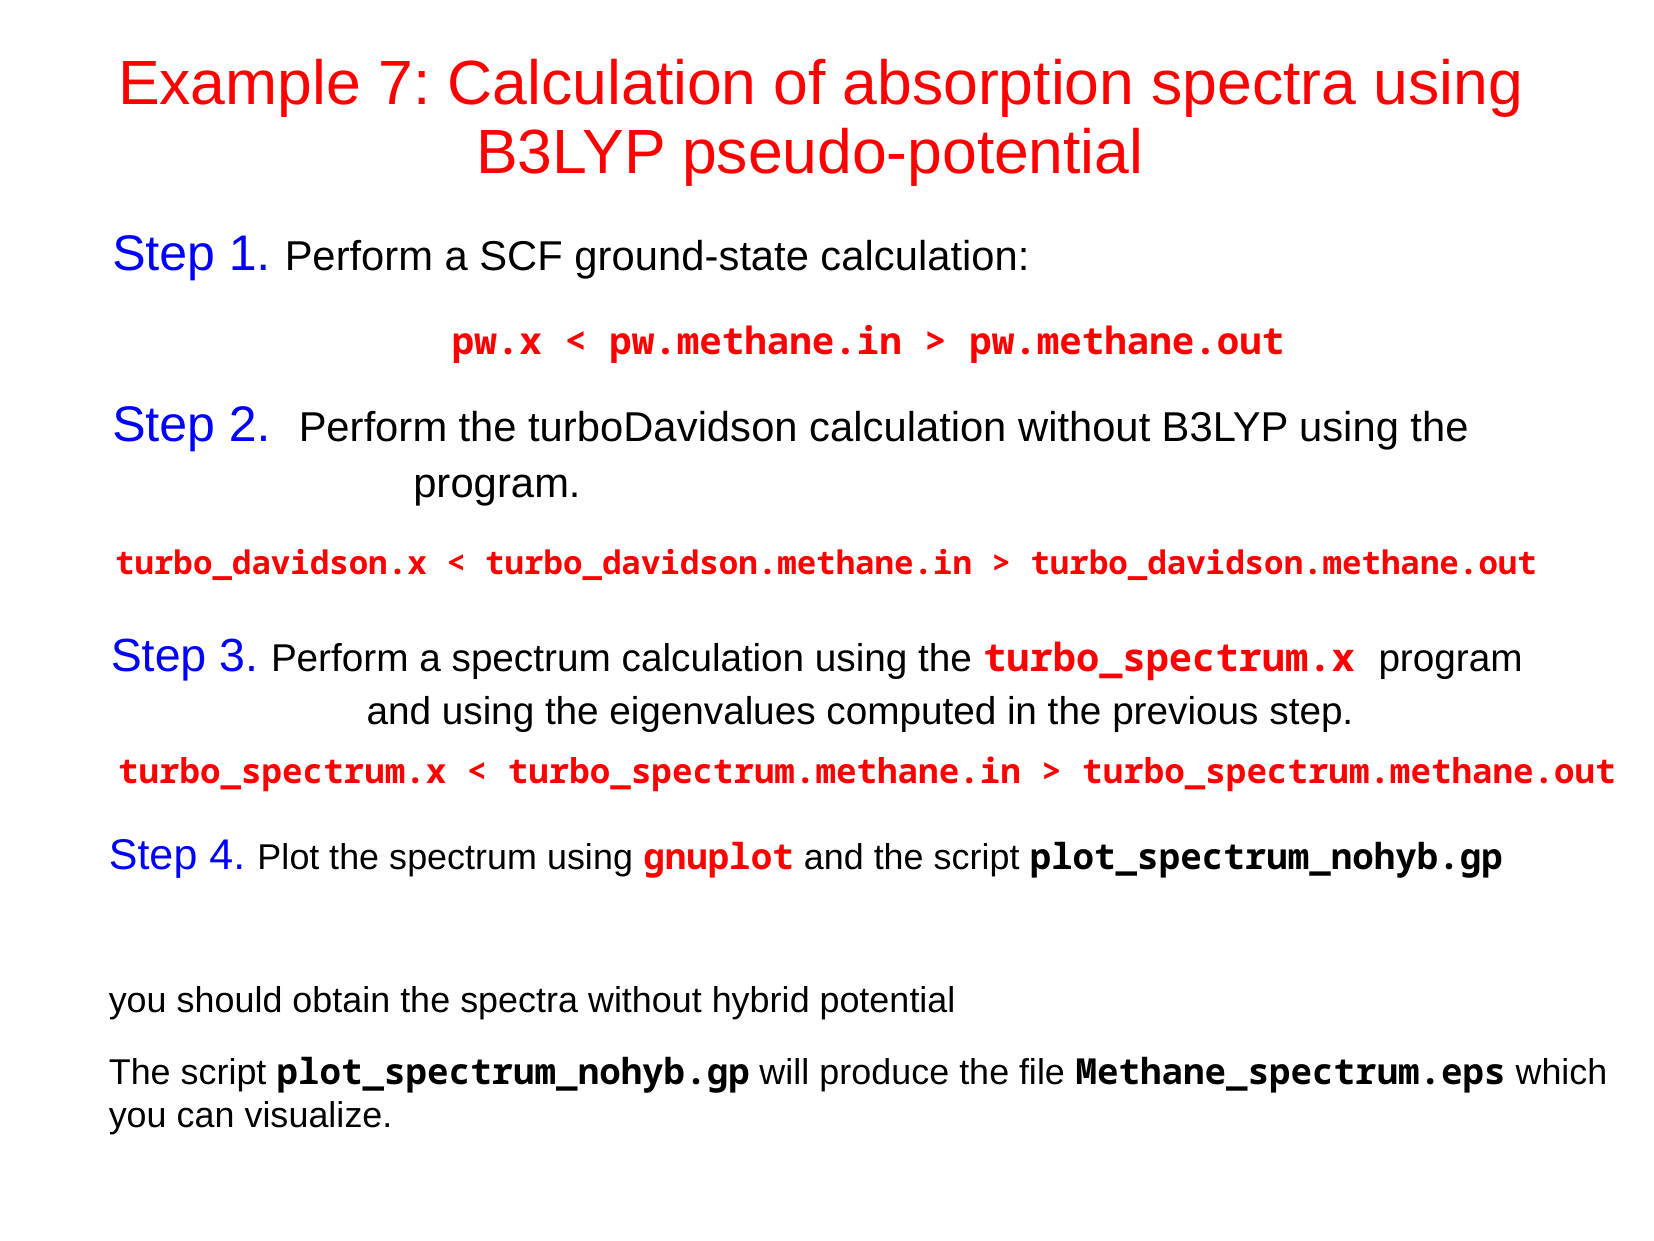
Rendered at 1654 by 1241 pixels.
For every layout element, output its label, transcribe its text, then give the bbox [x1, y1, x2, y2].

list Step 1. Perform a SCF ground-state calculation: [41, 225, 1036, 357]
list Step 4. Plot the spectrum using gnuplot and the script plot_spectrum_nohyb.gp you should obtain the spectra without hybrid potential The script plot_spectrum_nohyb.gp will produce the file Methane_spectrum.eps which you can visualize. [47, 830, 1641, 1141]
list turbo_spectrum.x < turbo_spectrum.methane.in > turbo_spectrum.methane.out [60, 746, 1634, 826]
list pw.x < pw.methane.in > pw.methane.out [380, 315, 1336, 421]
text_box Step 3. Perform a spectrum calculation using the turbo_spectrum.x program and using the eigenvalues computed in the previous step. [45, 629, 1561, 747]
list Step 2. Perform the turboDavidson calculation without B3LYP using the program. [41, 396, 1530, 521]
text_box Example 7: Calculation of absorption spectra using B3LYP pseudo-potential [15, 33, 1606, 202]
list turbo_davidson.x < turbo_davidson.methane.in > turbo_davidson.methane.out [60, 540, 1546, 627]
